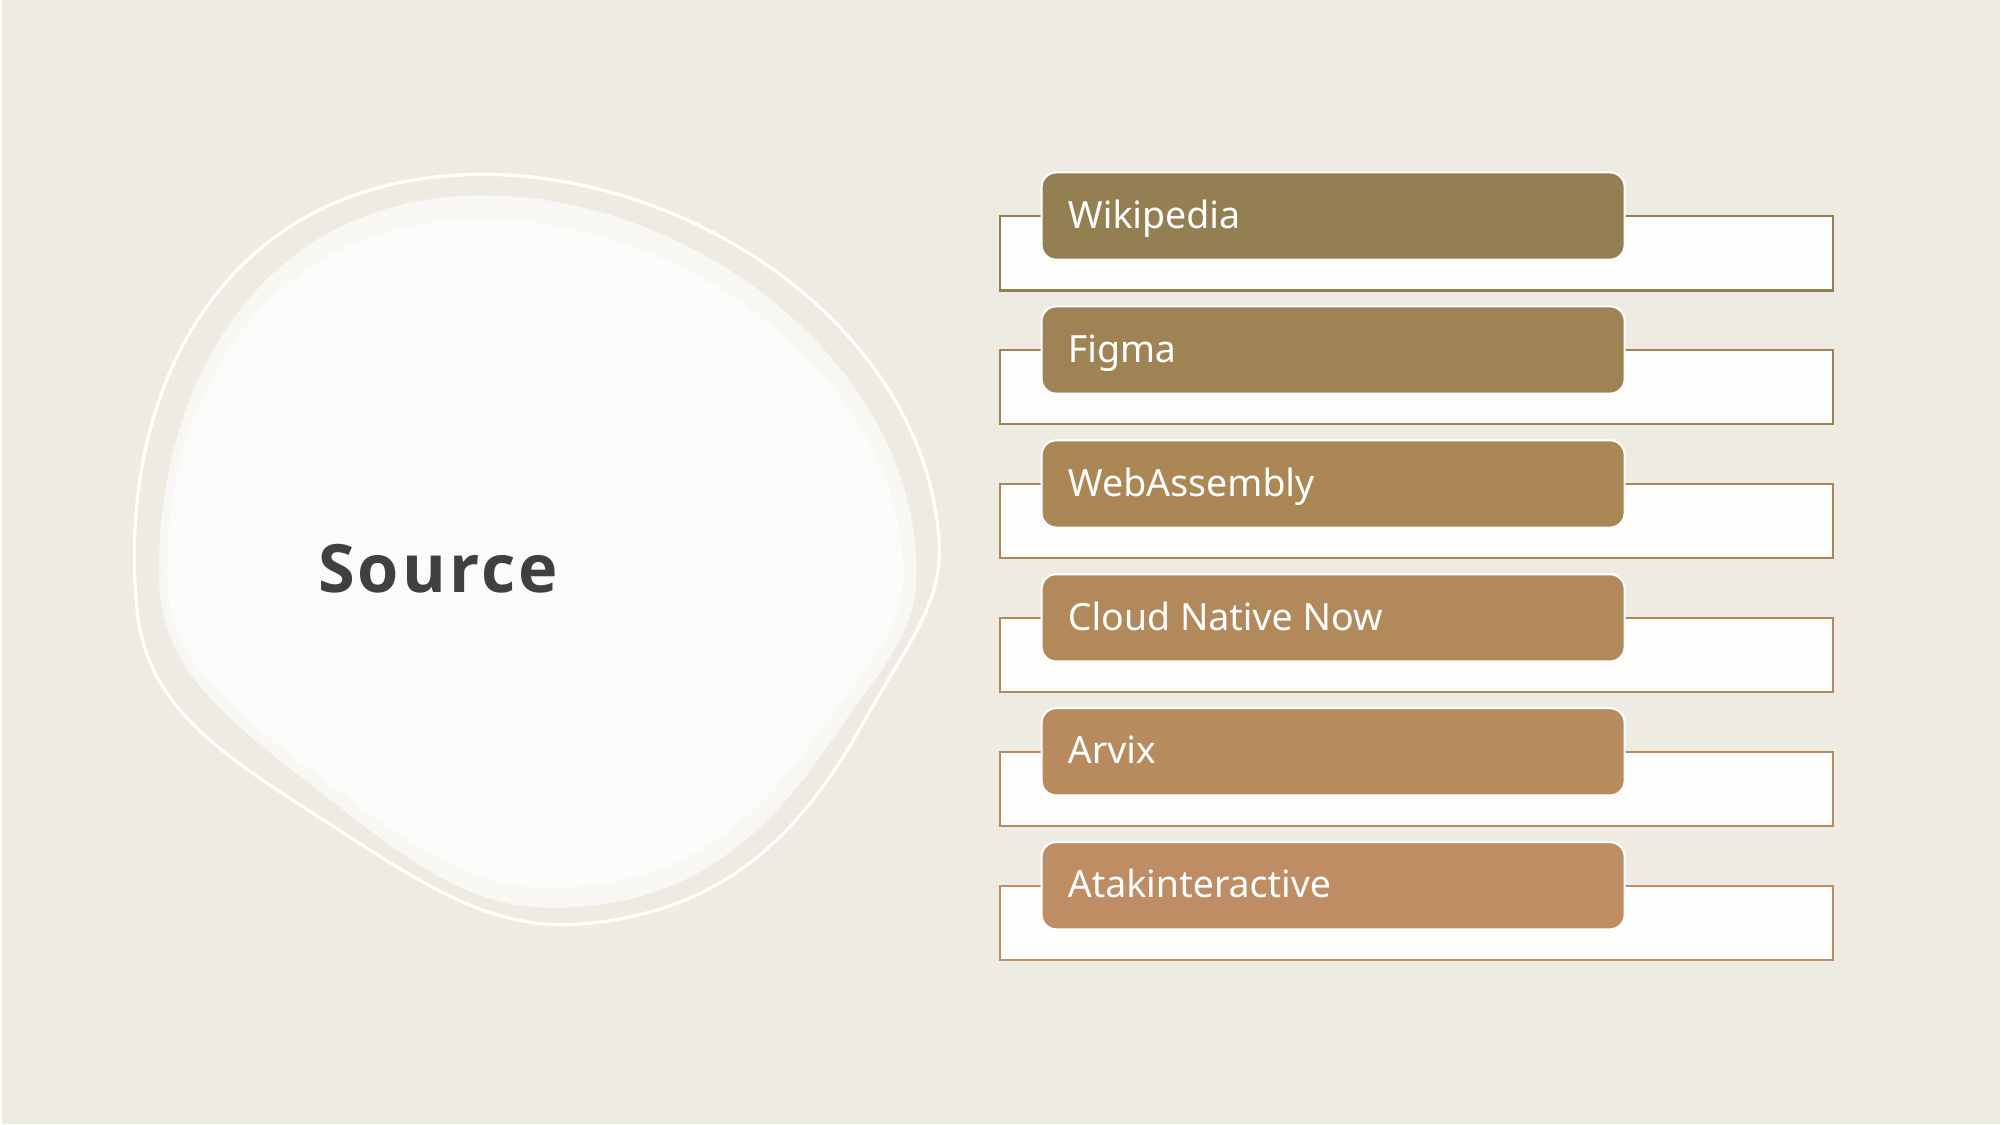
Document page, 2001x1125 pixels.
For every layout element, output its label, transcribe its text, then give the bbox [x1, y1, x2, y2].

text_box WebAssembly [1041, 440, 1625, 528]
text_box Wikipedia [1041, 172, 1625, 260]
text_box Cloud Native Now [1041, 574, 1625, 662]
text_box Arvix [1041, 708, 1625, 796]
title Source [300, 311, 844, 793]
text_box Figma [1041, 306, 1625, 394]
text_box [2, 0, 2000, 1124]
text_box Atakinteractive [1041, 842, 1625, 930]
